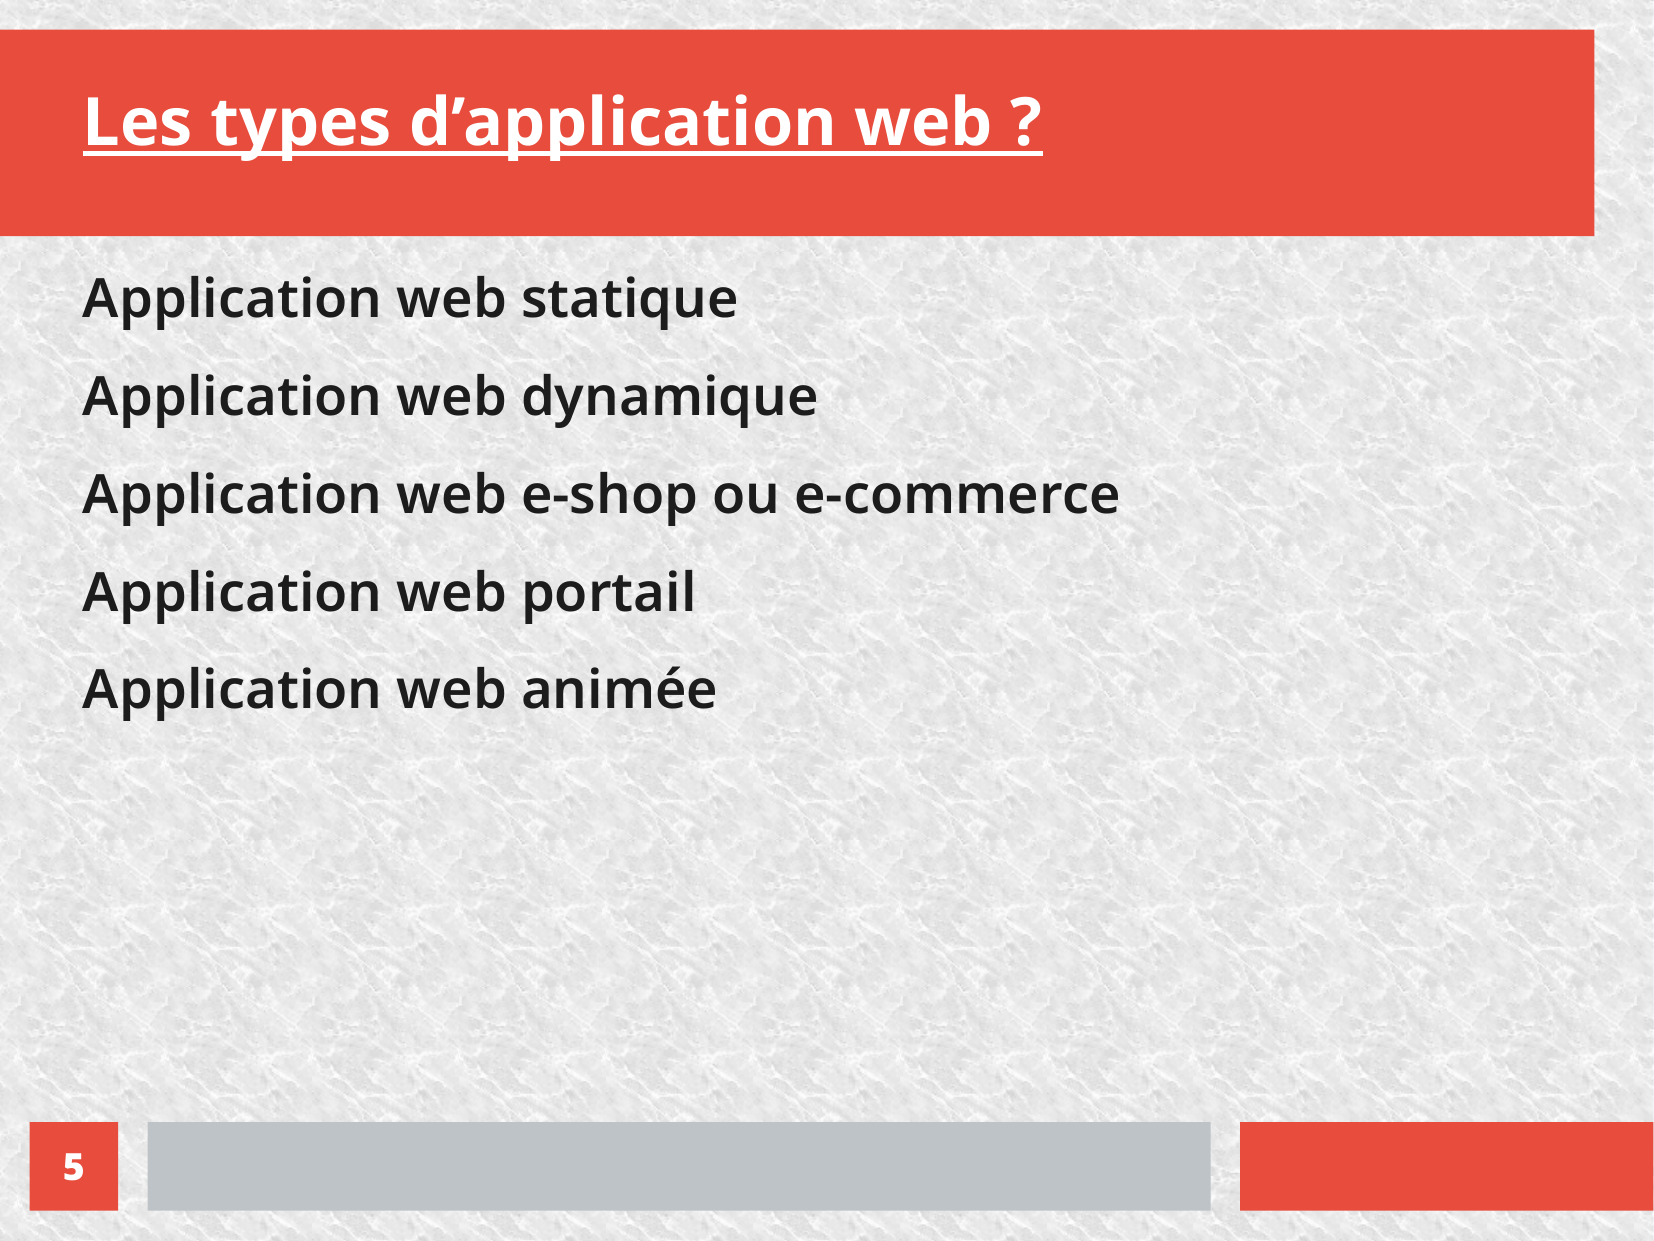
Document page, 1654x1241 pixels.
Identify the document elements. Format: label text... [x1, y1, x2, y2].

list Application web statique Application web dynamique Application web e-shop ou e-commerce Application web portail Application web animée [82, 259, 1571, 1170]
picture [0, 0, 1654, 1241]
title Les types d’application web ? [82, 23, 1571, 166]
